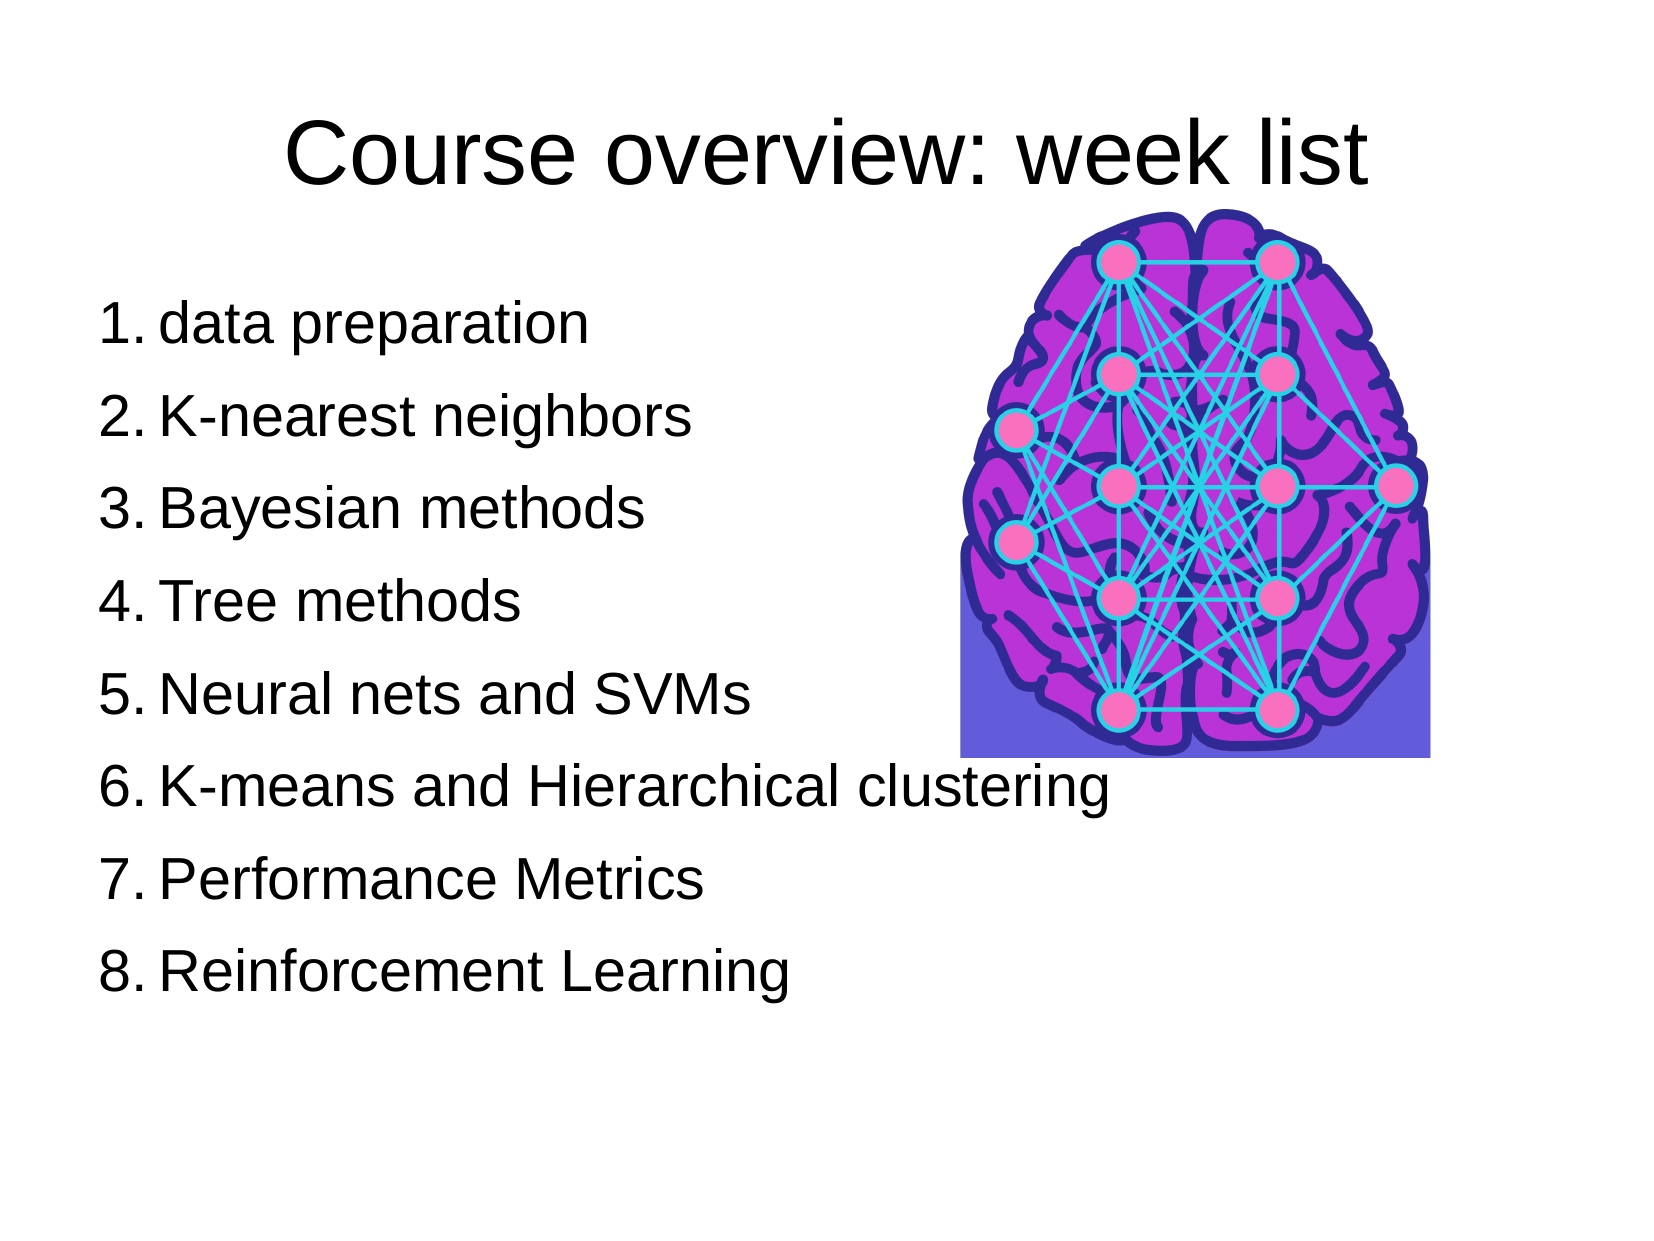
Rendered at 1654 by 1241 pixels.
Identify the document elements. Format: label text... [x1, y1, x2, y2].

title Course overview: week list [82, 49, 1571, 257]
list data preparation K-nearest neighbors Bayesian methods Tree methods Neural nets and SVMs K-means and Hierarchical clustering Performance Metrics Reinforcement Learning [82, 290, 1571, 1010]
picture [960, 209, 1431, 759]
